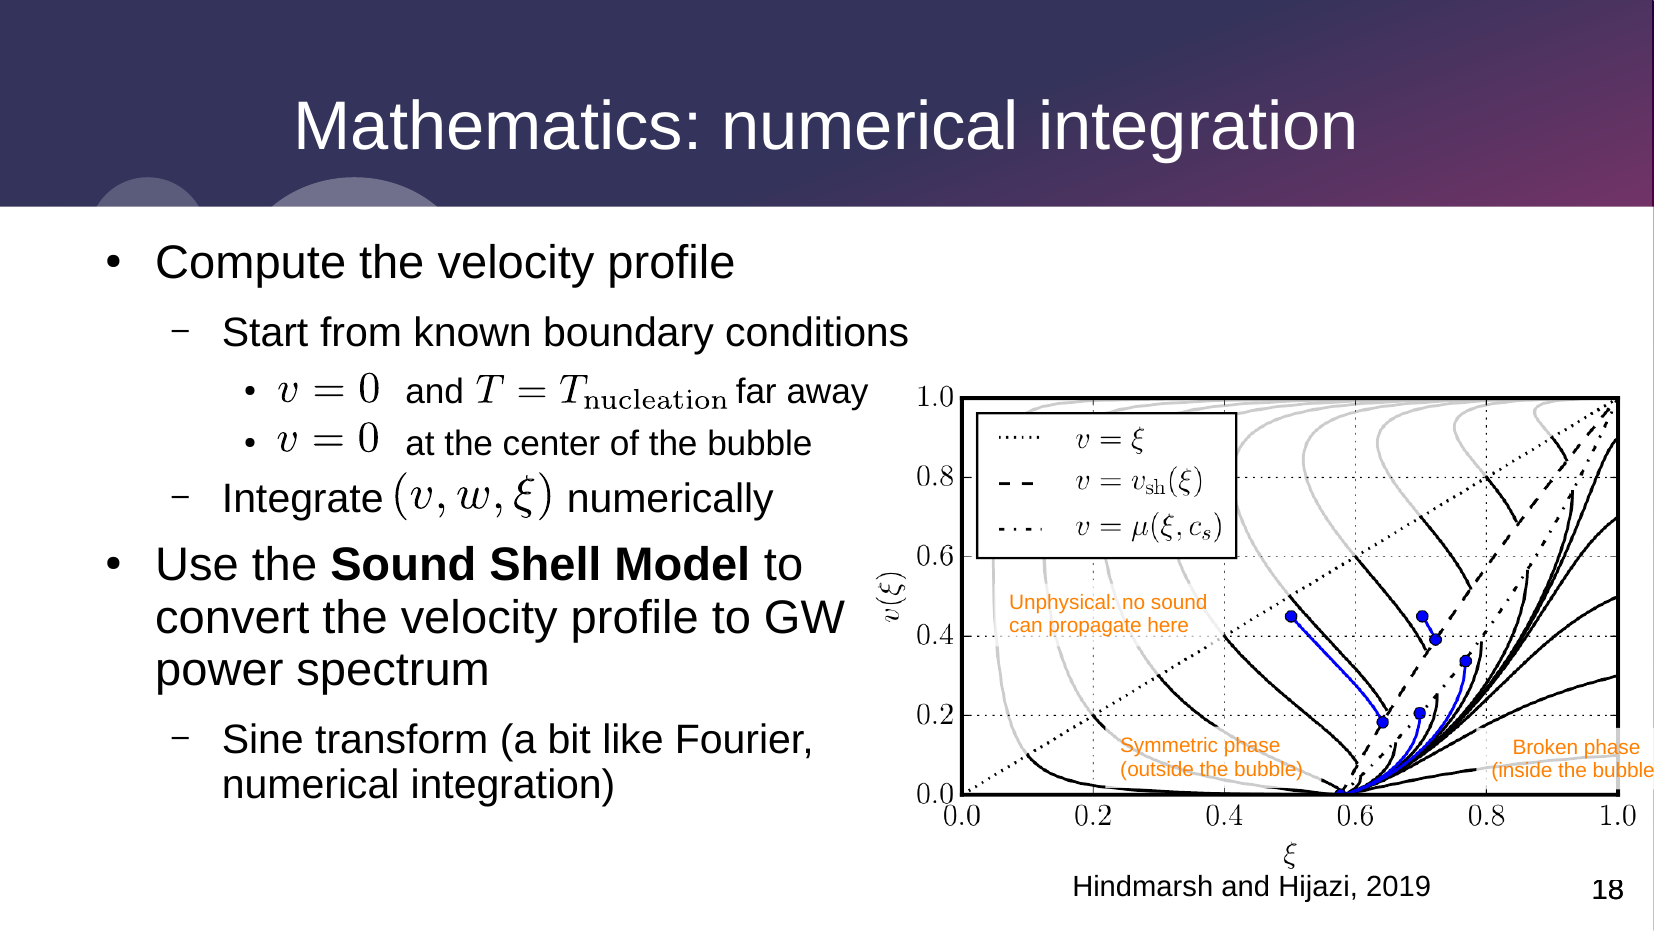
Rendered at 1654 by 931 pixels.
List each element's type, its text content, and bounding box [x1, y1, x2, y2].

text_box Broken phase (inside the bubble) [1476, 727, 1654, 790]
picture [276, 372, 379, 403]
list Compute the velocity profile Start from known boundary conditions and far away at the center of the bubble Integrate numerically Use the Sound Shell Model to convert the velocity profile to GW power spectrum Sine transform (a bit like Fourier, numerical integration) [88, 236, 913, 827]
text_box Hindmarsh and Hijazi, 2019 [1057, 862, 1551, 920]
title Mathematics: numerical integration [88, 44, 1565, 207]
text_box Unphysical: no sound can propagate here [994, 583, 1224, 647]
picture [390, 472, 551, 521]
picture [473, 373, 729, 411]
picture [865, 364, 1647, 880]
text_box Symmetric phase (outside the bubble) [1105, 726, 1322, 788]
picture [276, 422, 378, 453]
